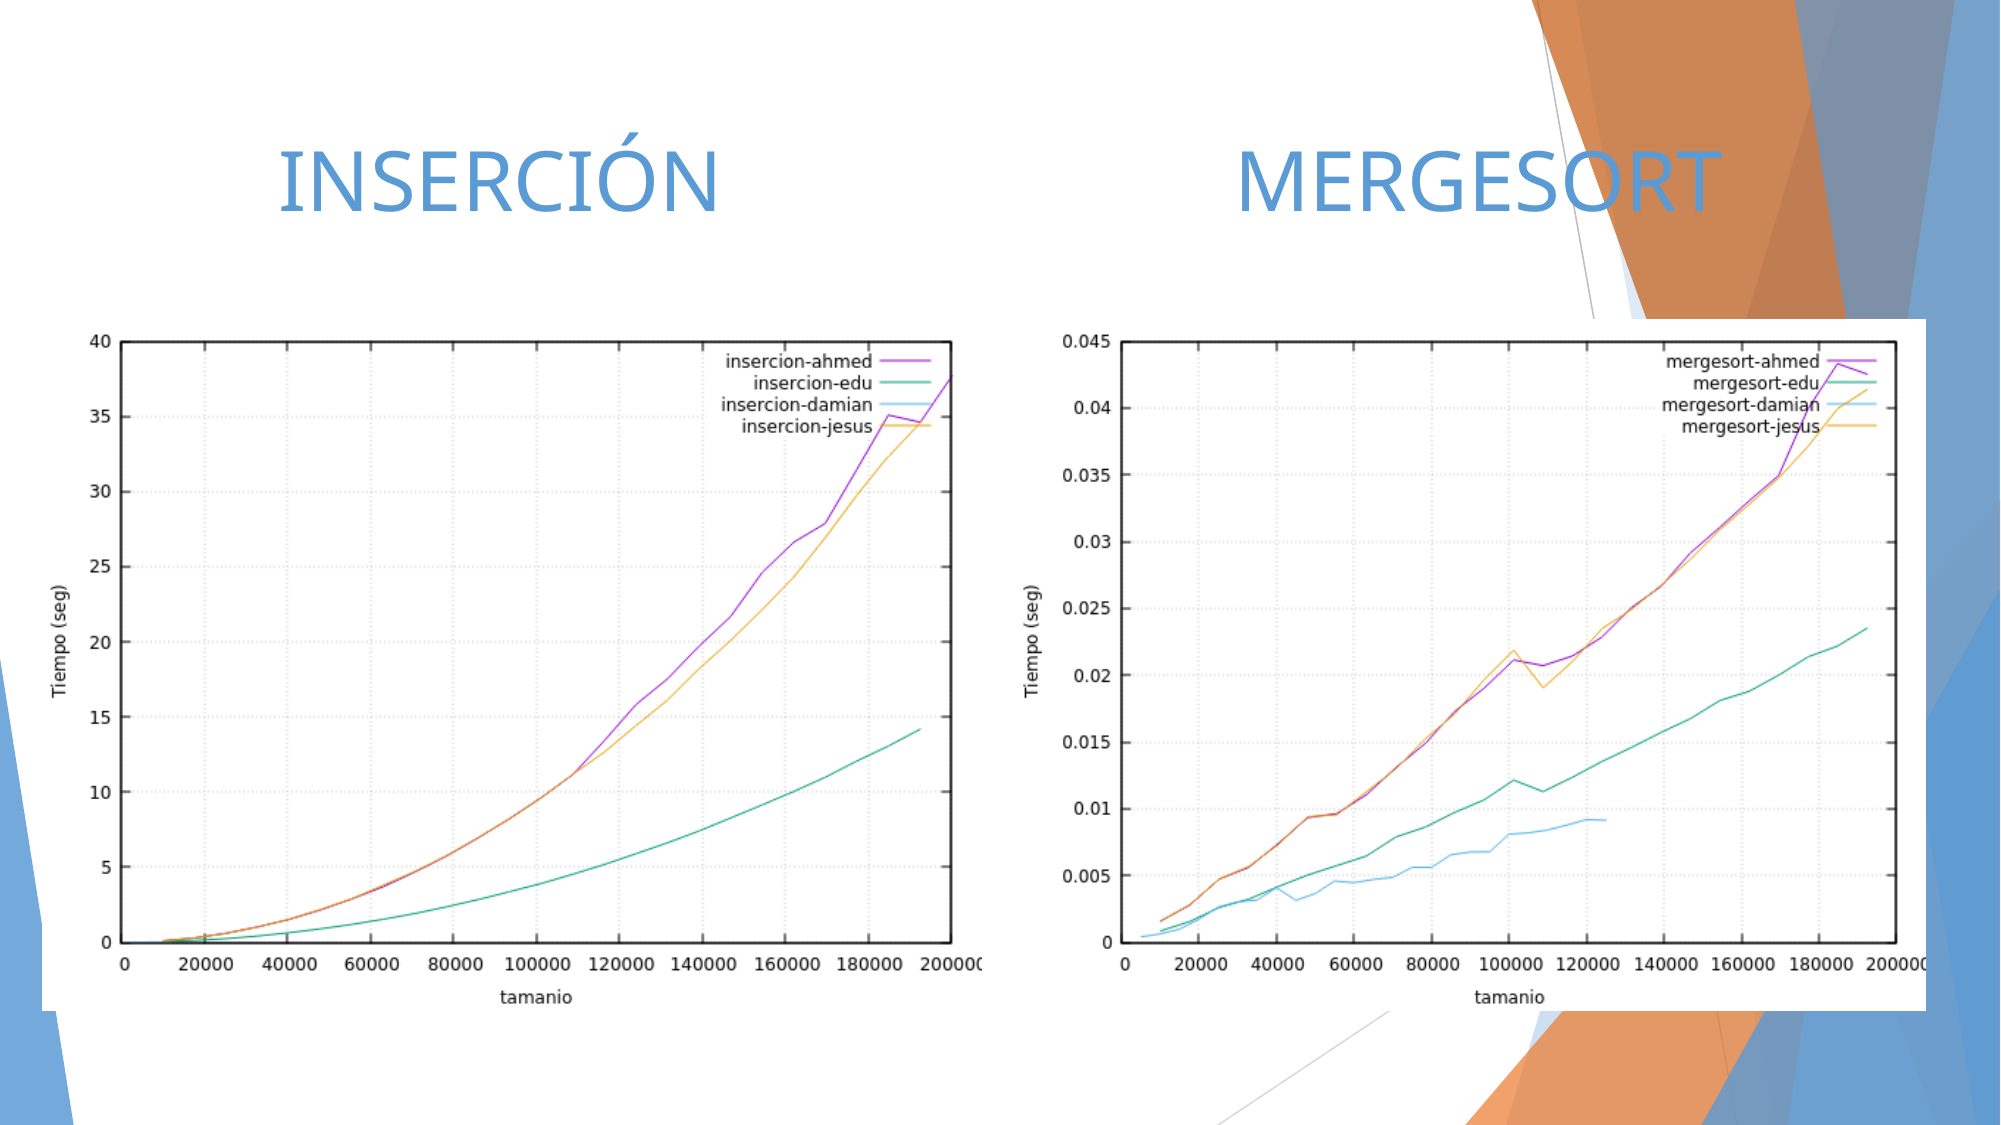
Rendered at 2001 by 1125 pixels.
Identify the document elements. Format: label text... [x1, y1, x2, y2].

picture [42, 319, 982, 1011]
picture [1015, 319, 1926, 1011]
title INSERCIÓN [76, 121, 948, 251]
text_box MERGESORT [1053, 121, 1926, 251]
